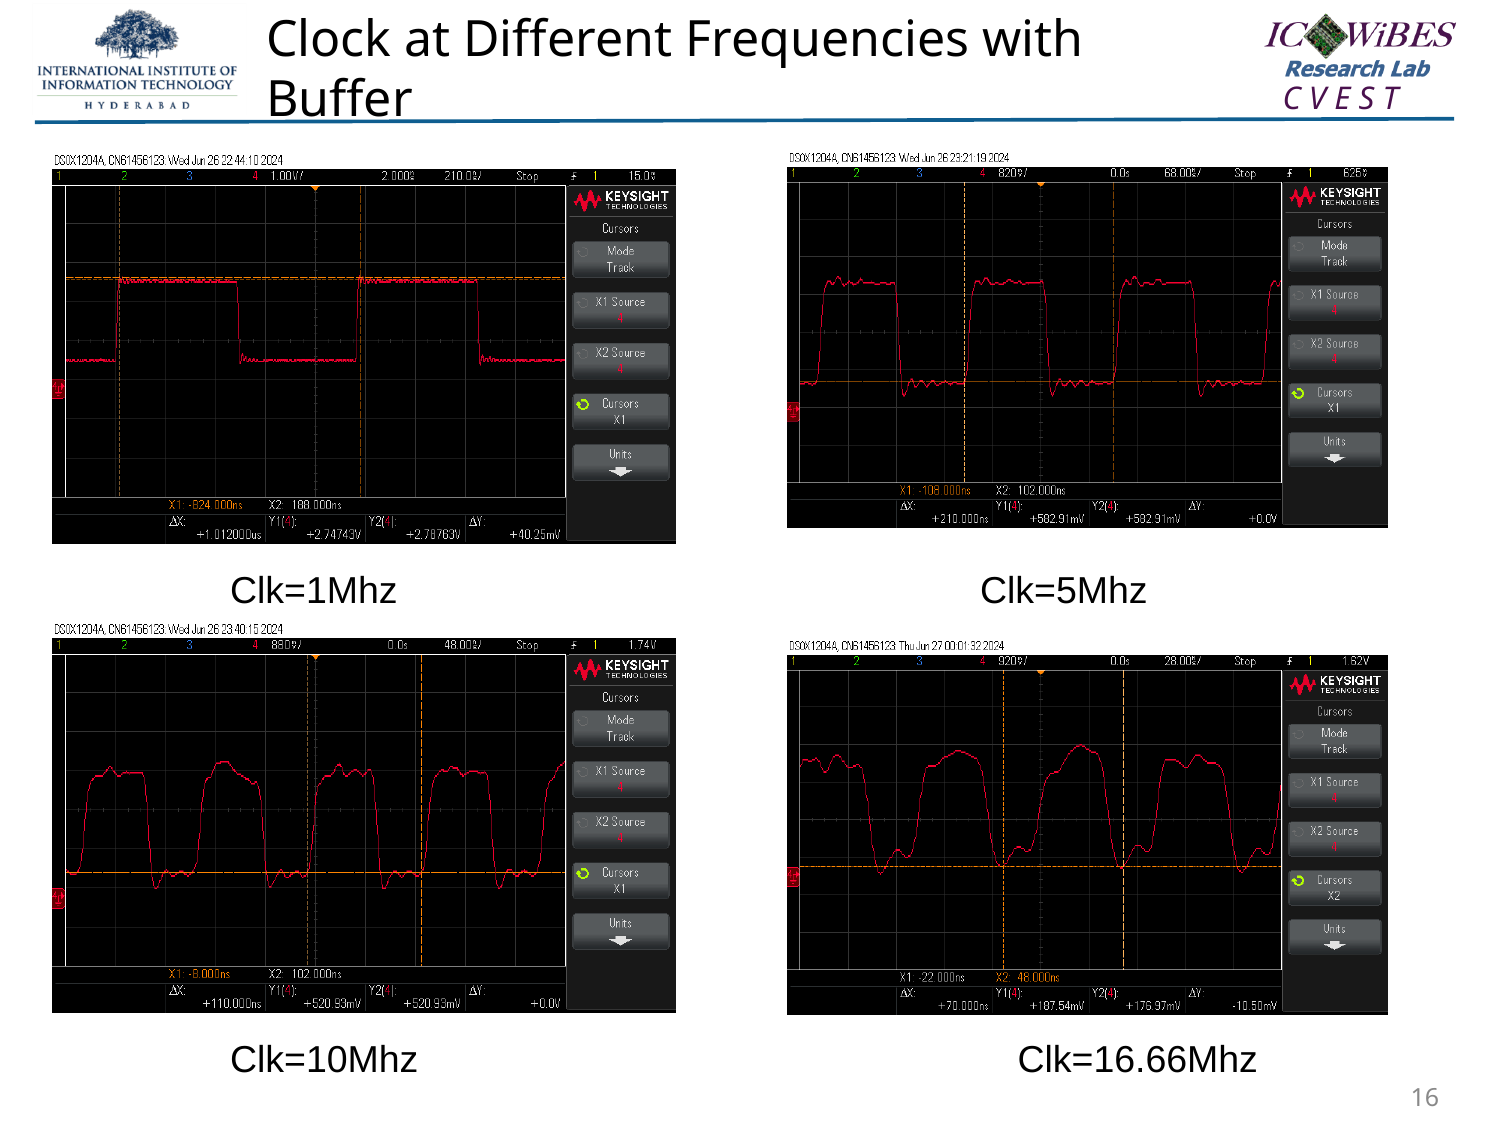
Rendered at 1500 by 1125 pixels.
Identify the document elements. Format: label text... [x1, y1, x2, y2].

text_box Clk=16.66Mhz [1002, 1030, 1273, 1088]
picture [1261, 12, 1458, 82]
title Clock at Different Frequencies with Buffer [251, 23, 1195, 110]
picture [52, 151, 676, 544]
text_box Clk=1Mhz [215, 562, 413, 620]
text_box Clk=5Mhz [965, 562, 1163, 620]
slide_number <number> [1329, 1074, 1455, 1123]
text_box Clk=10Mhz [215, 1030, 434, 1088]
picture [787, 637, 1388, 1015]
picture [787, 149, 1388, 528]
picture [31, 2, 247, 115]
picture [52, 620, 676, 1013]
